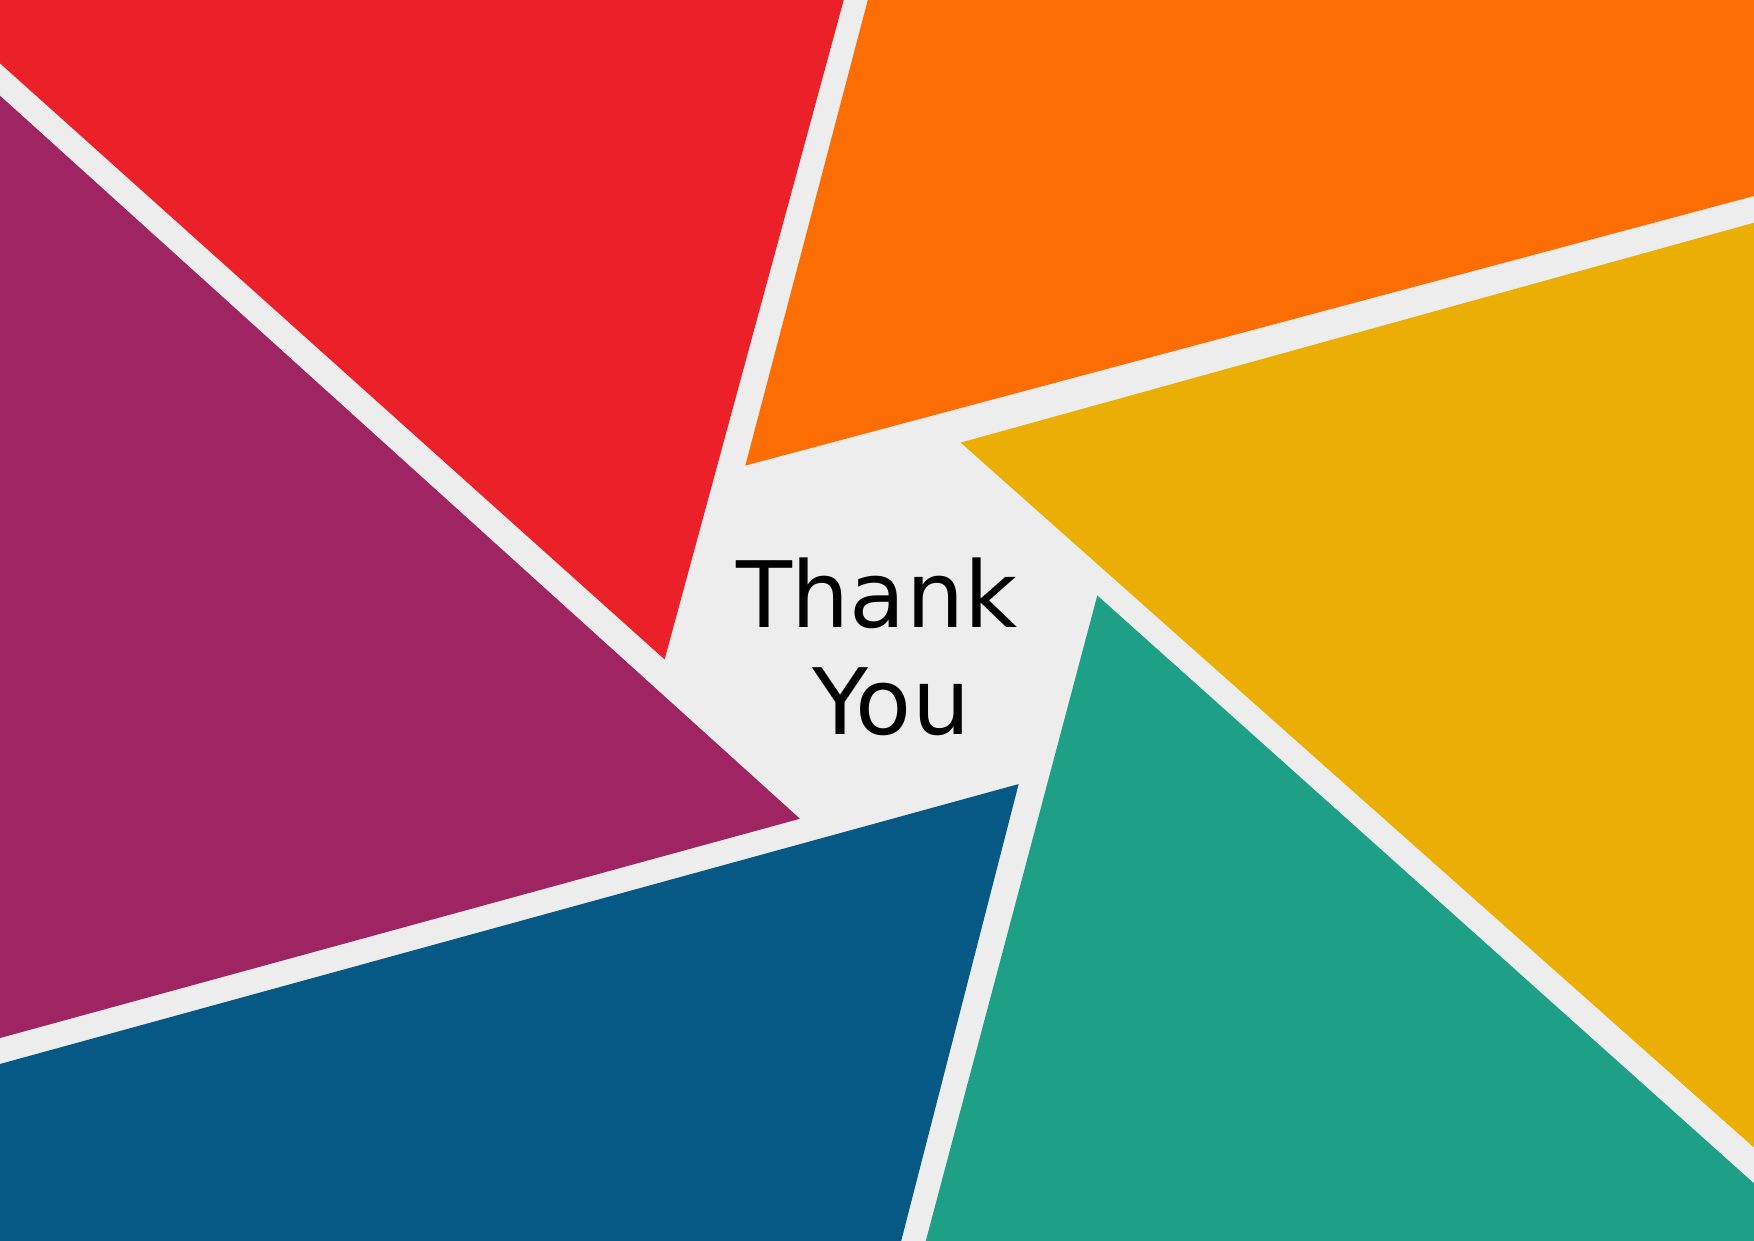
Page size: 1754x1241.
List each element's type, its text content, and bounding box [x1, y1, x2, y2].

title Thank You [525, 541, 1229, 756]
